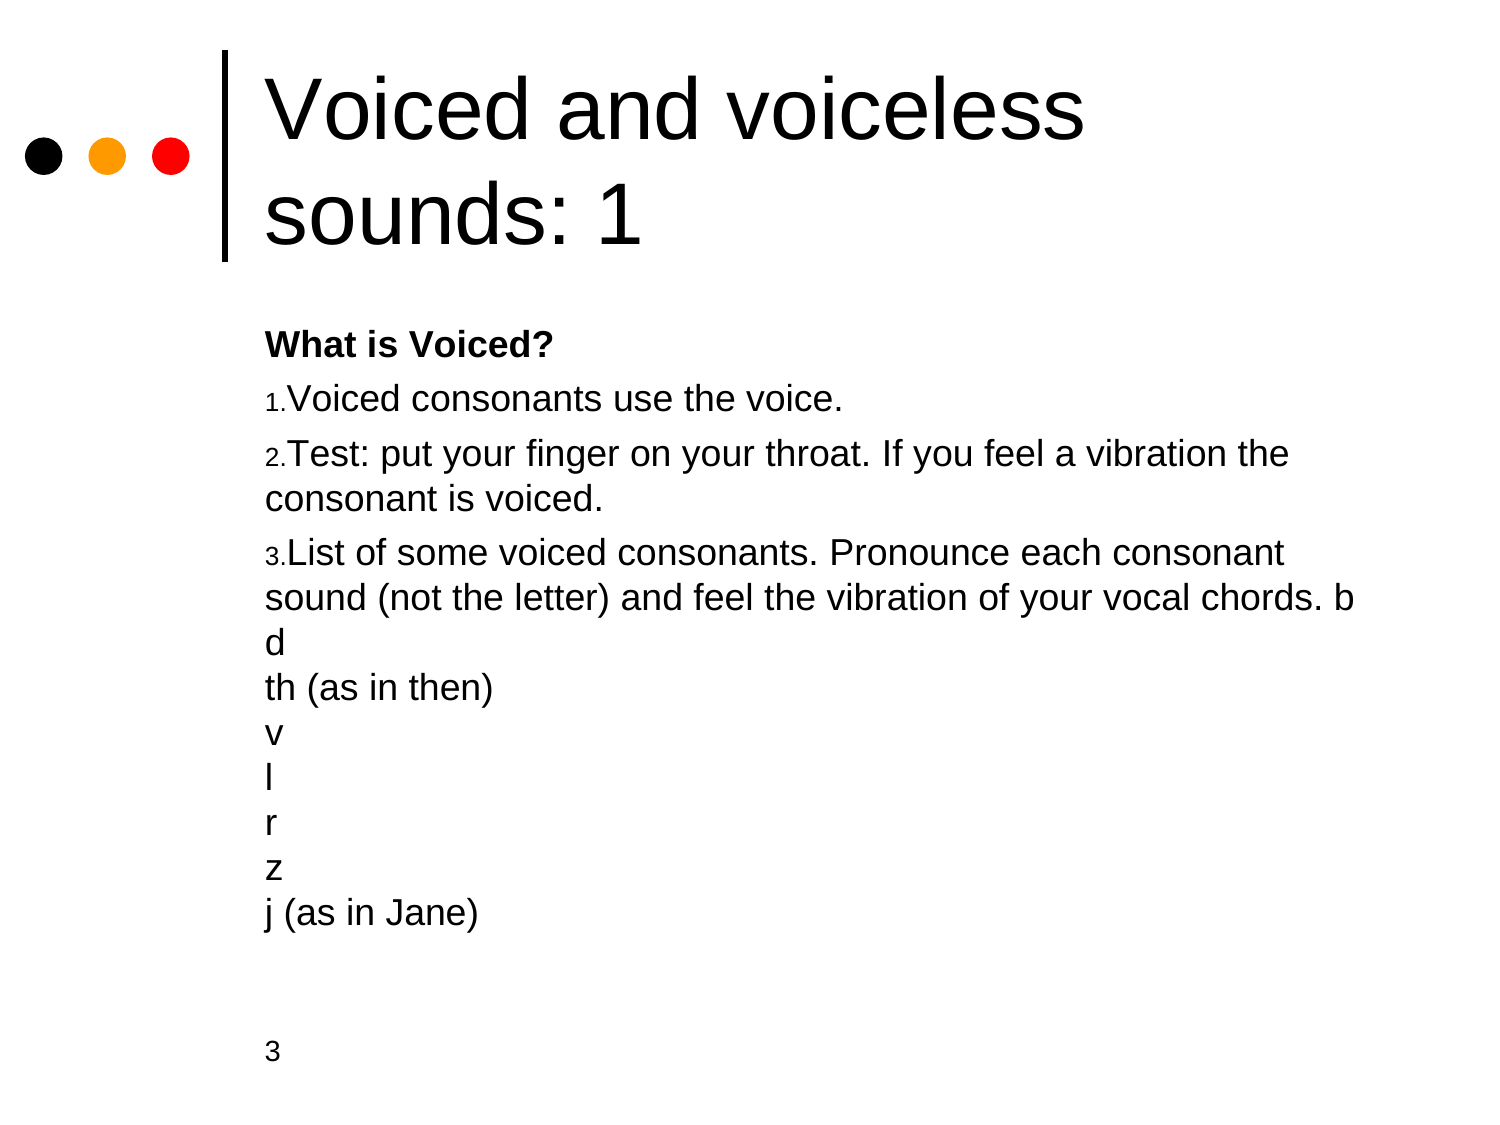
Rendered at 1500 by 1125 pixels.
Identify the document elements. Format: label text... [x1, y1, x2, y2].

text_box <number> [249, 1025, 463, 1101]
list What is Voiced? Voiced consonants use the voice. Test: put your finger on your throat. If you feel a vibration the consonant is voiced. List of some voiced consonants. Pronounce each consonant sound (not the letter) and feel the vibration of your vocal chords. b d th (as in then) v l r z j (as in Jane) [249, 312, 1401, 995]
title Voiced and voiceless sounds: 1 [249, 31, 1401, 282]
